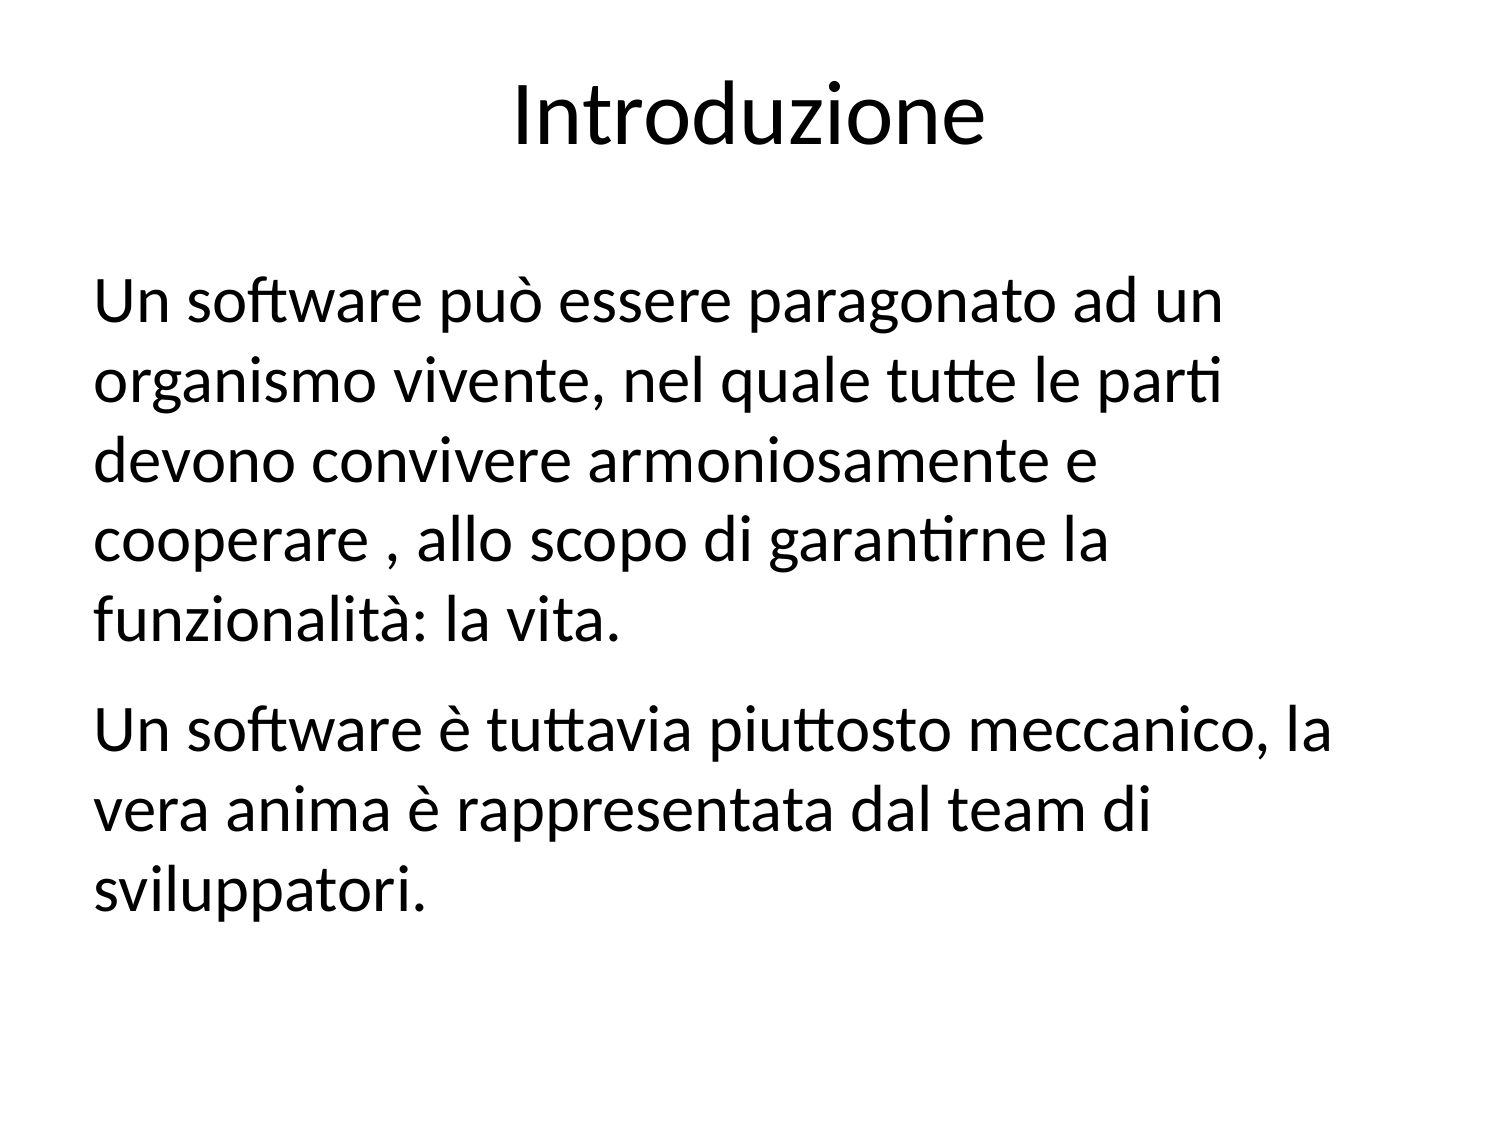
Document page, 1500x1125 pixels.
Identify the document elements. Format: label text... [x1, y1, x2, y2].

title Introduzione [75, 45, 1425, 233]
list Un software può essere paragonato ad un organismo vivente, nel quale tutte le parti devono convivere armoniosamente e cooperare , allo scopo di garantirne la funzionalità: la vita. Un software è tuttavia piuttosto meccanico, la vera anima è rappresentata dal team di sviluppatori. [79, 248, 1430, 991]
